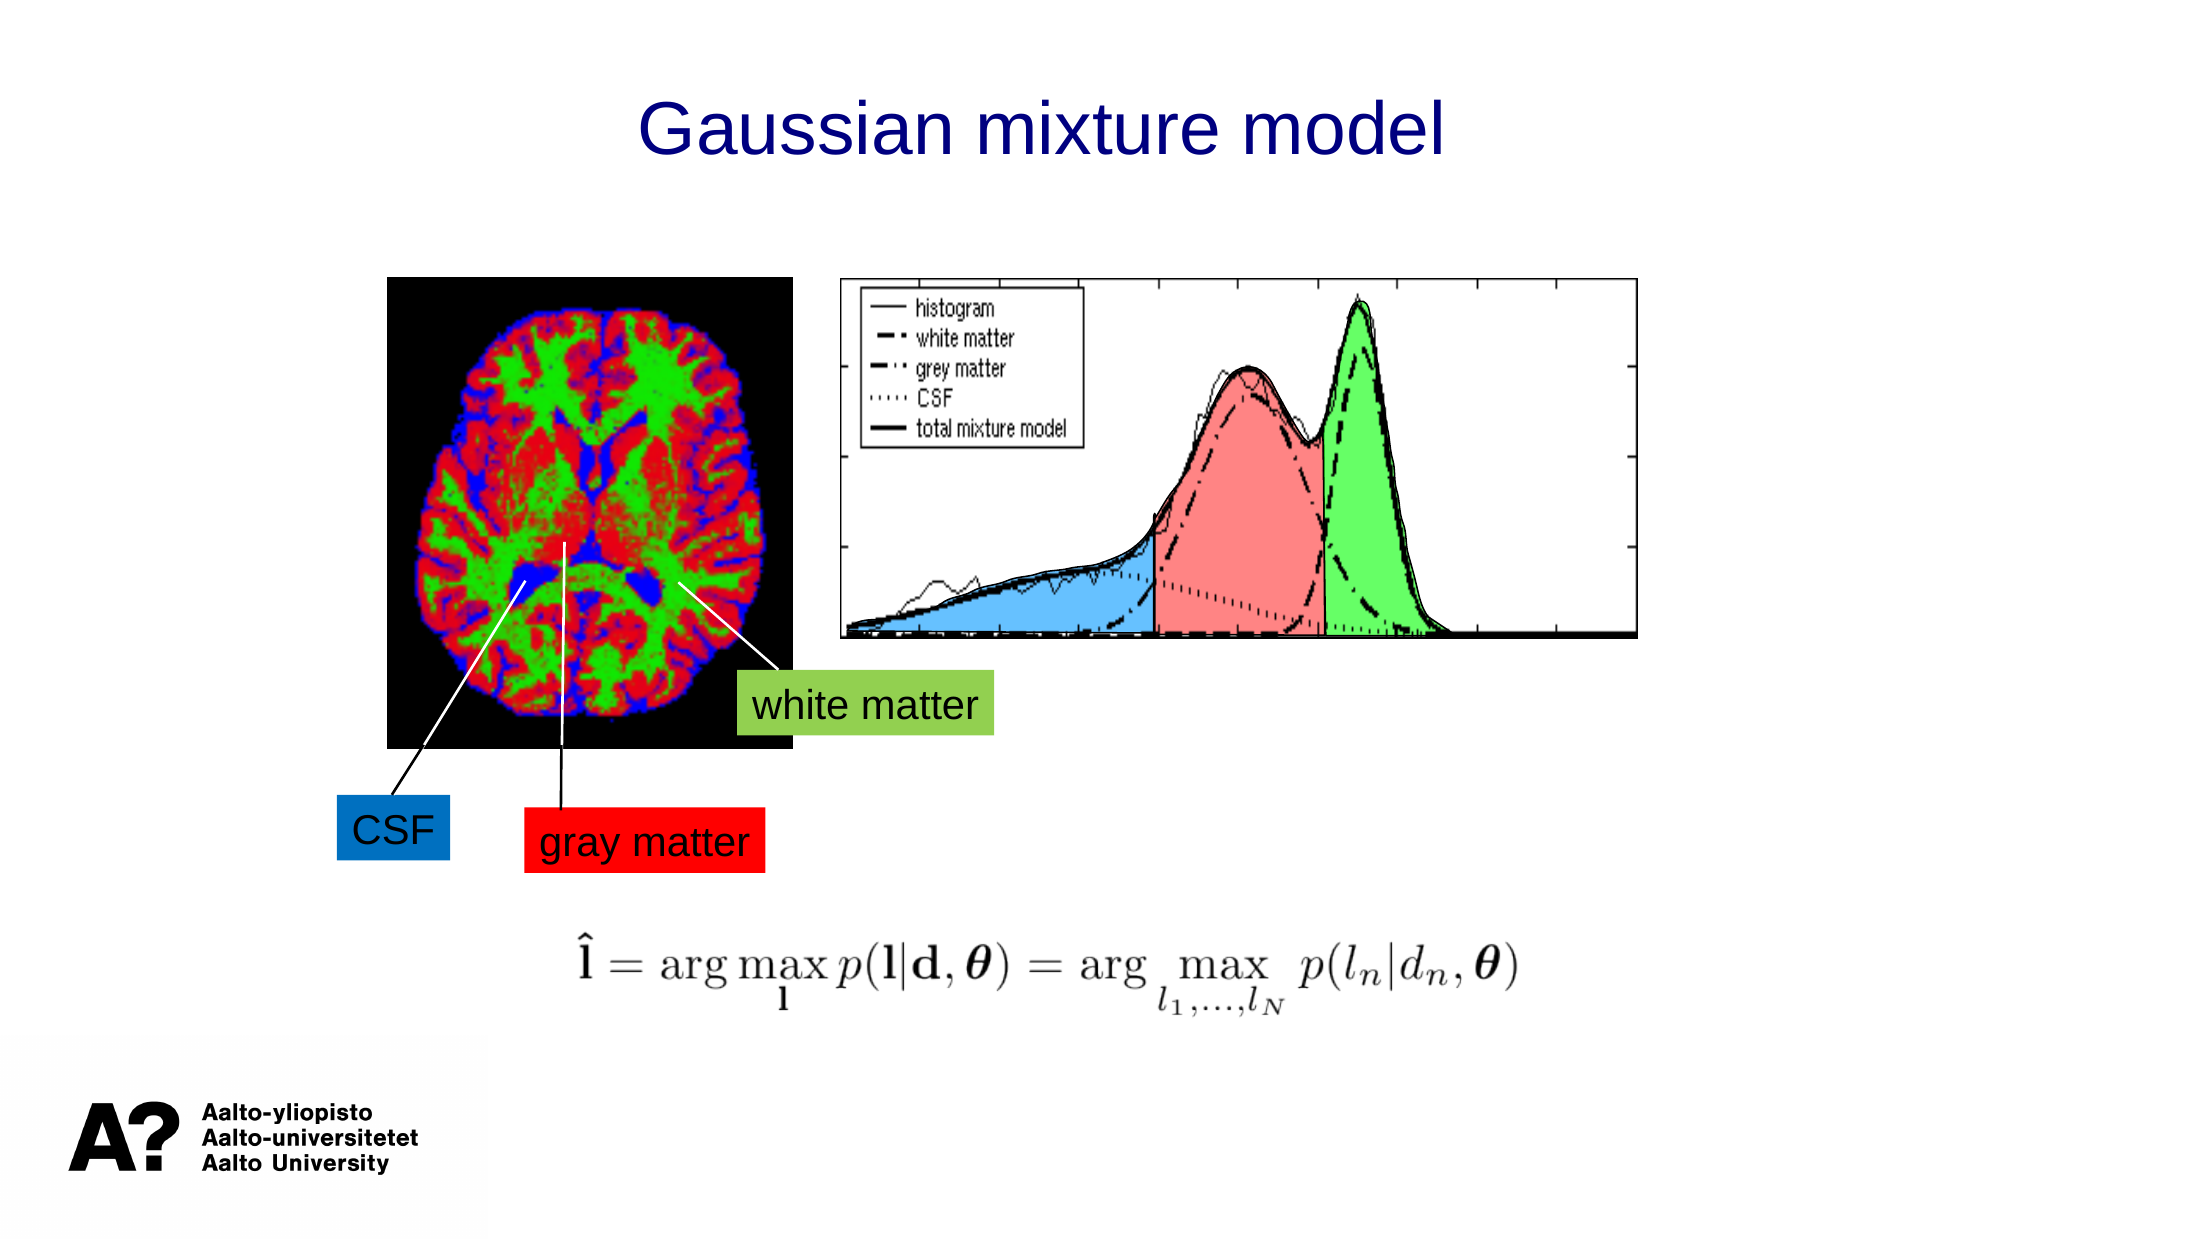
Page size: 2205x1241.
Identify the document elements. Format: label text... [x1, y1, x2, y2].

text_box white matter [737, 669, 995, 736]
picture [551, 922, 1524, 1028]
title Gaussian mixture model [386, 65, 1699, 179]
text_box gray matter [524, 807, 766, 873]
picture [0, 1035, 488, 1239]
picture [840, 278, 1638, 639]
picture [387, 277, 793, 749]
text_box CSF [336, 794, 451, 861]
